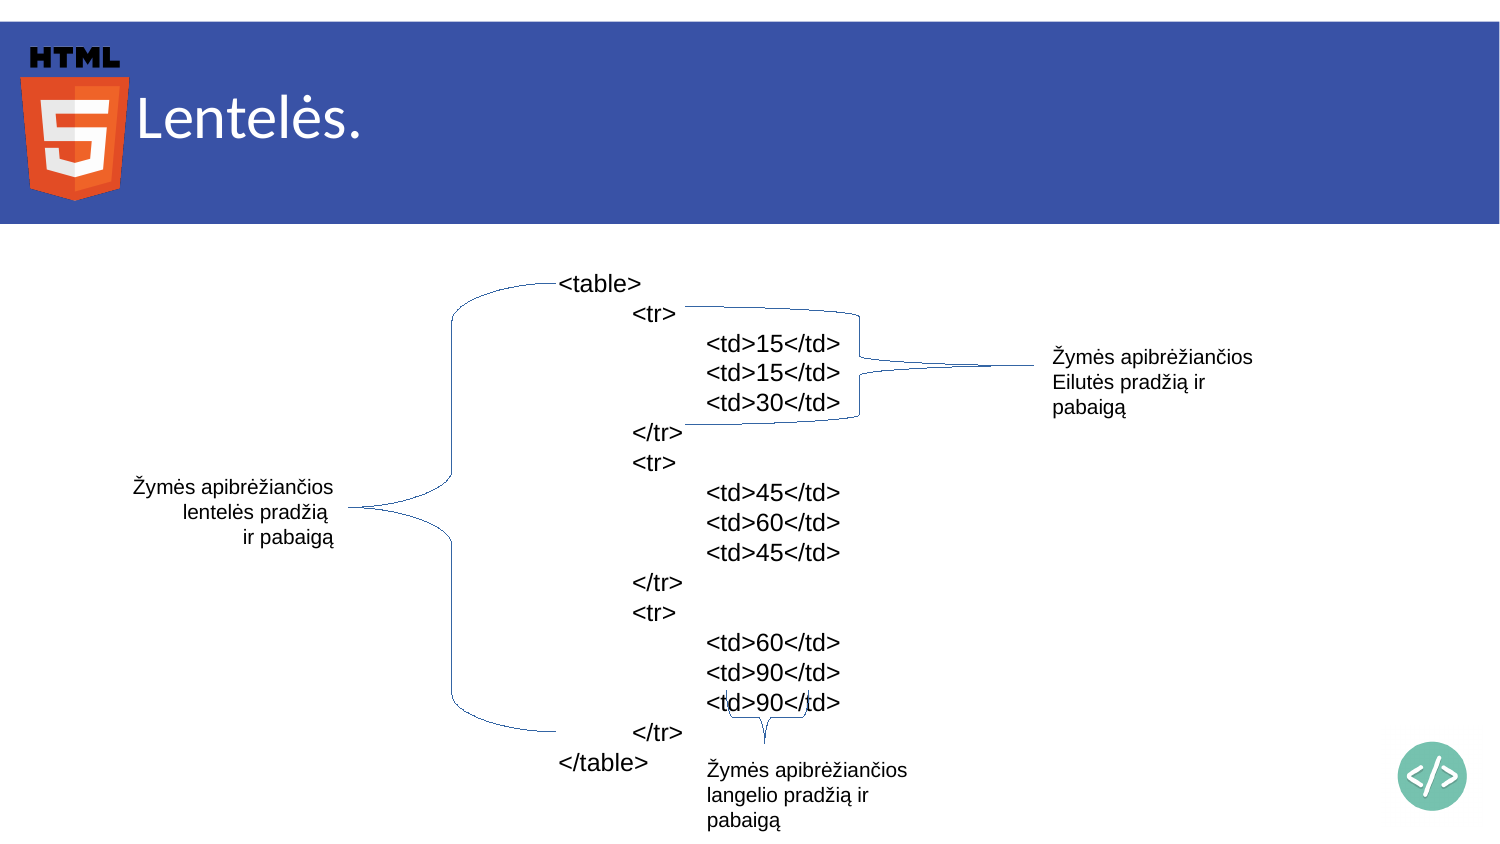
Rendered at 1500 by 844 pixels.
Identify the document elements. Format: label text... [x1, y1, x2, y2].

text_box Žymės apibrėžiančios Eilutės pradžią ir pabaigą [1037, 336, 1300, 398]
text_box <table> <tr> <td>15</td> <td>15</td> <td>30</td> </tr> <tr> <td>45</td> <td>60</td> <td>45</td> </tr> <tr> <td>60</td> <td>90</td> <td>90</td> </tr> </table> [543, 259, 856, 751]
text_box Lentelės. [122, 72, 1500, 167]
text_box Žymės apibrėžiančios langelio pradžią ir pabaigą [692, 749, 963, 811]
text_box Žymės apibrėžiančios lentelės pradžią ir pabaigą [113, 466, 349, 551]
picture [1381, 725, 1483, 827]
picture [20, 46, 130, 201]
